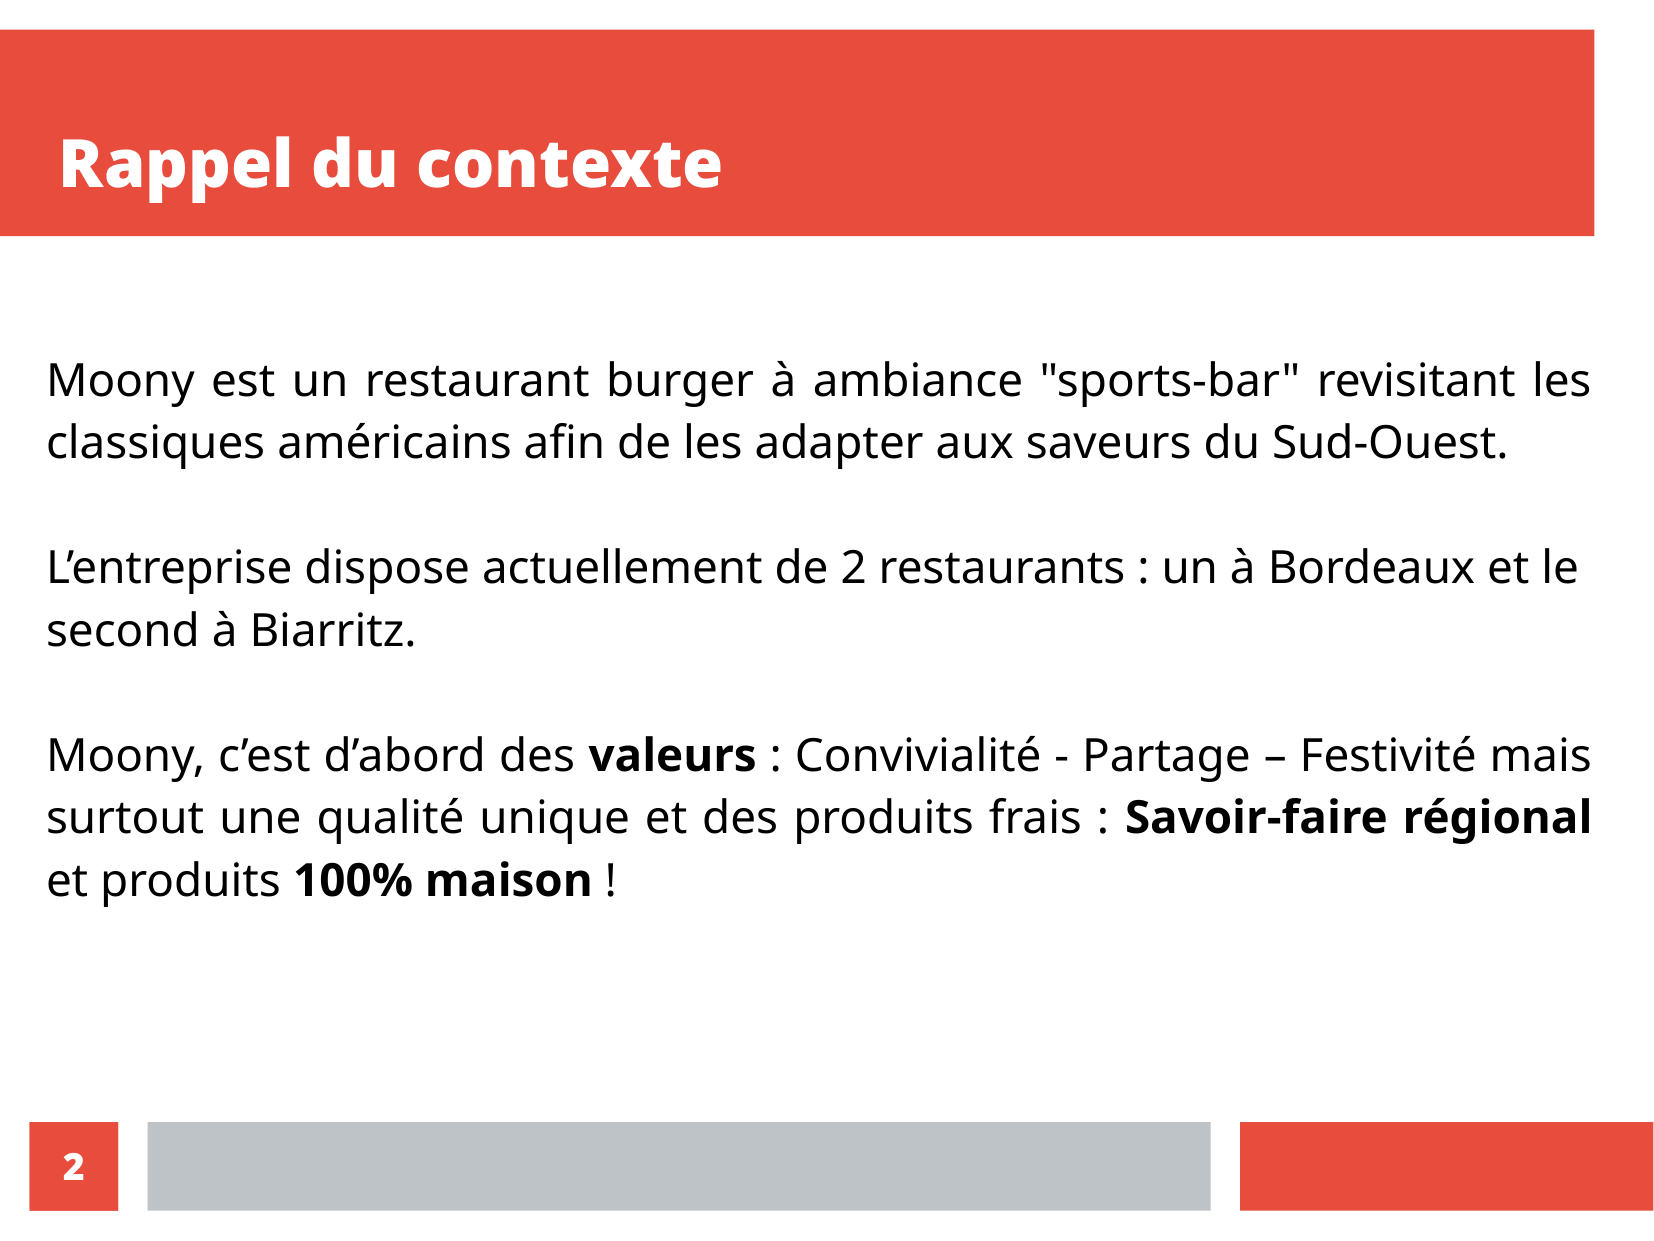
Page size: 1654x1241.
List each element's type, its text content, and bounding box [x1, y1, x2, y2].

text_box Moony est un restaurant burger à ambiance "sports-bar" revisitant les classiques américains afin de les adapter aux saveurs du Sud-Ouest. L’entreprise dispose actuellement de 2 restaurants : un à Bordeaux et le second à Biarritz. Moony, c’est d’abord des valeurs : Convivialité - Partage – Festivité mais surtout une qualité unique et des produits frais : Savoir-faire régional et produits 100% maison ! [31, 339, 1618, 1094]
list [47, 1094, 1554, 1200]
title Rappel du contexte [59, 59, 1595, 207]
